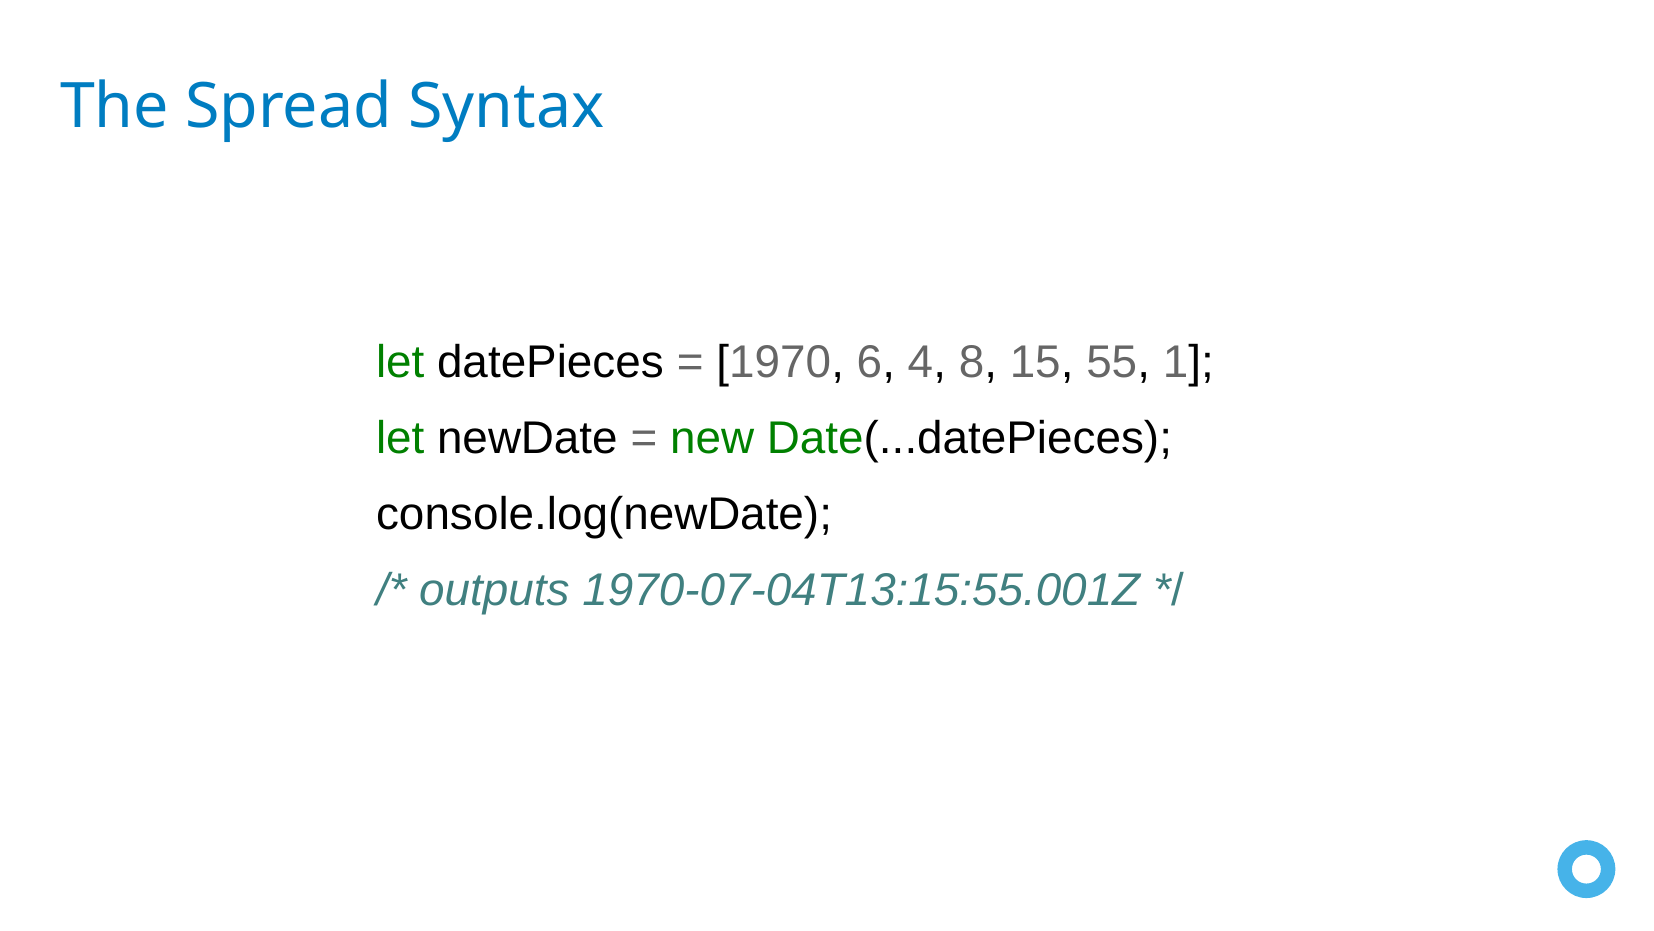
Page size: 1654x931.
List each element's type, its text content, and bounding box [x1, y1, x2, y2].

list The Spread Syntax [45, 57, 1064, 151]
text_box let datePieces = [1970, 6, 4, 8, 15, 55, 1]; let newDate = new Date(...datePieces); console.log(newDate); /* outputs 1970-07-04T13:15:55.001Z */ [361, 328, 1245, 644]
